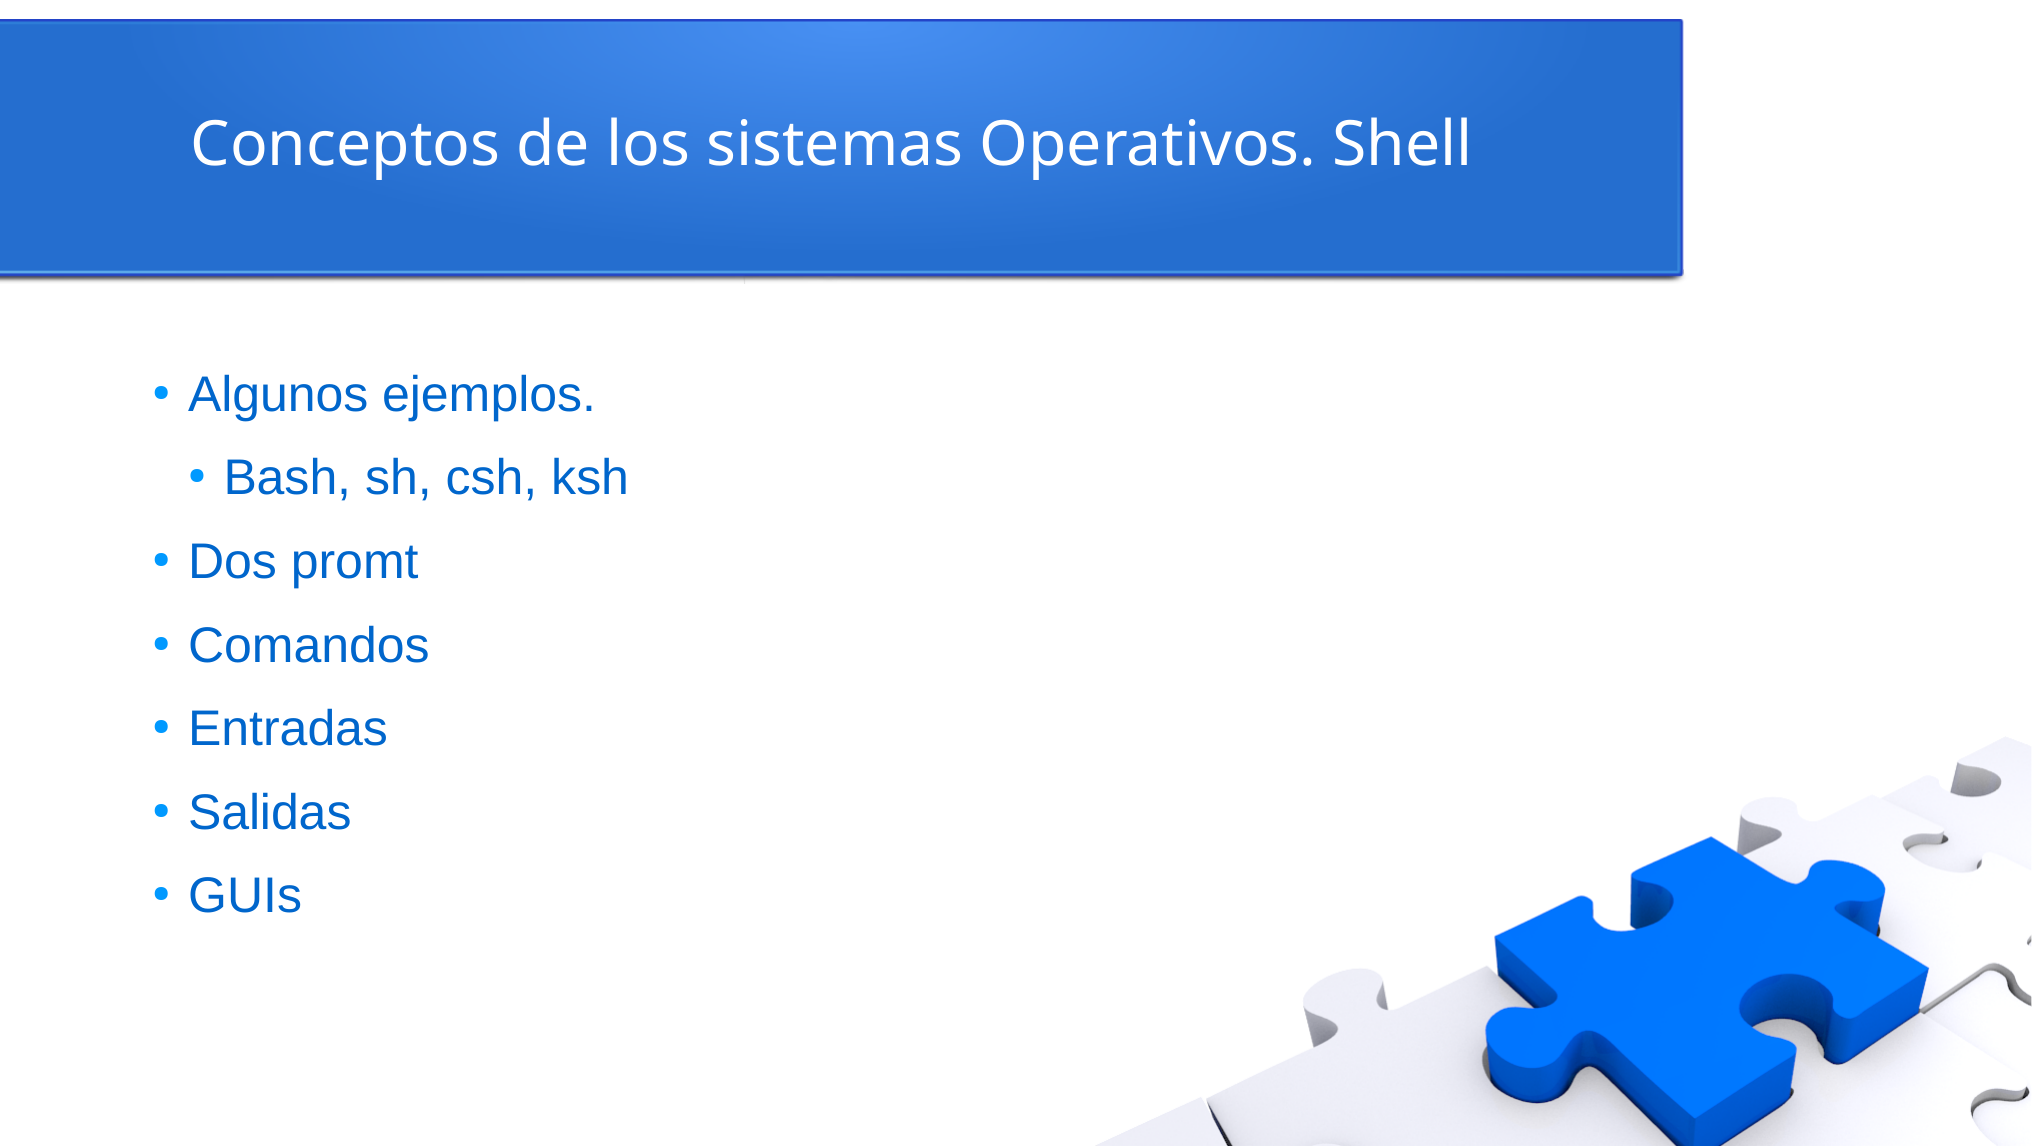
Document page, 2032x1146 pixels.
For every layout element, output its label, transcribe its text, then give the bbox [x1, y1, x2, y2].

title Conceptos de los sistemas Operativos. Shell [0, 45, 1666, 237]
text_box Algunos ejemplos. Bash, sh, csh, ksh Dos promt Comandos Entradas Salidas GUIs [137, 330, 1288, 981]
picture [0, 19, 1689, 284]
picture [1071, 605, 2032, 1146]
